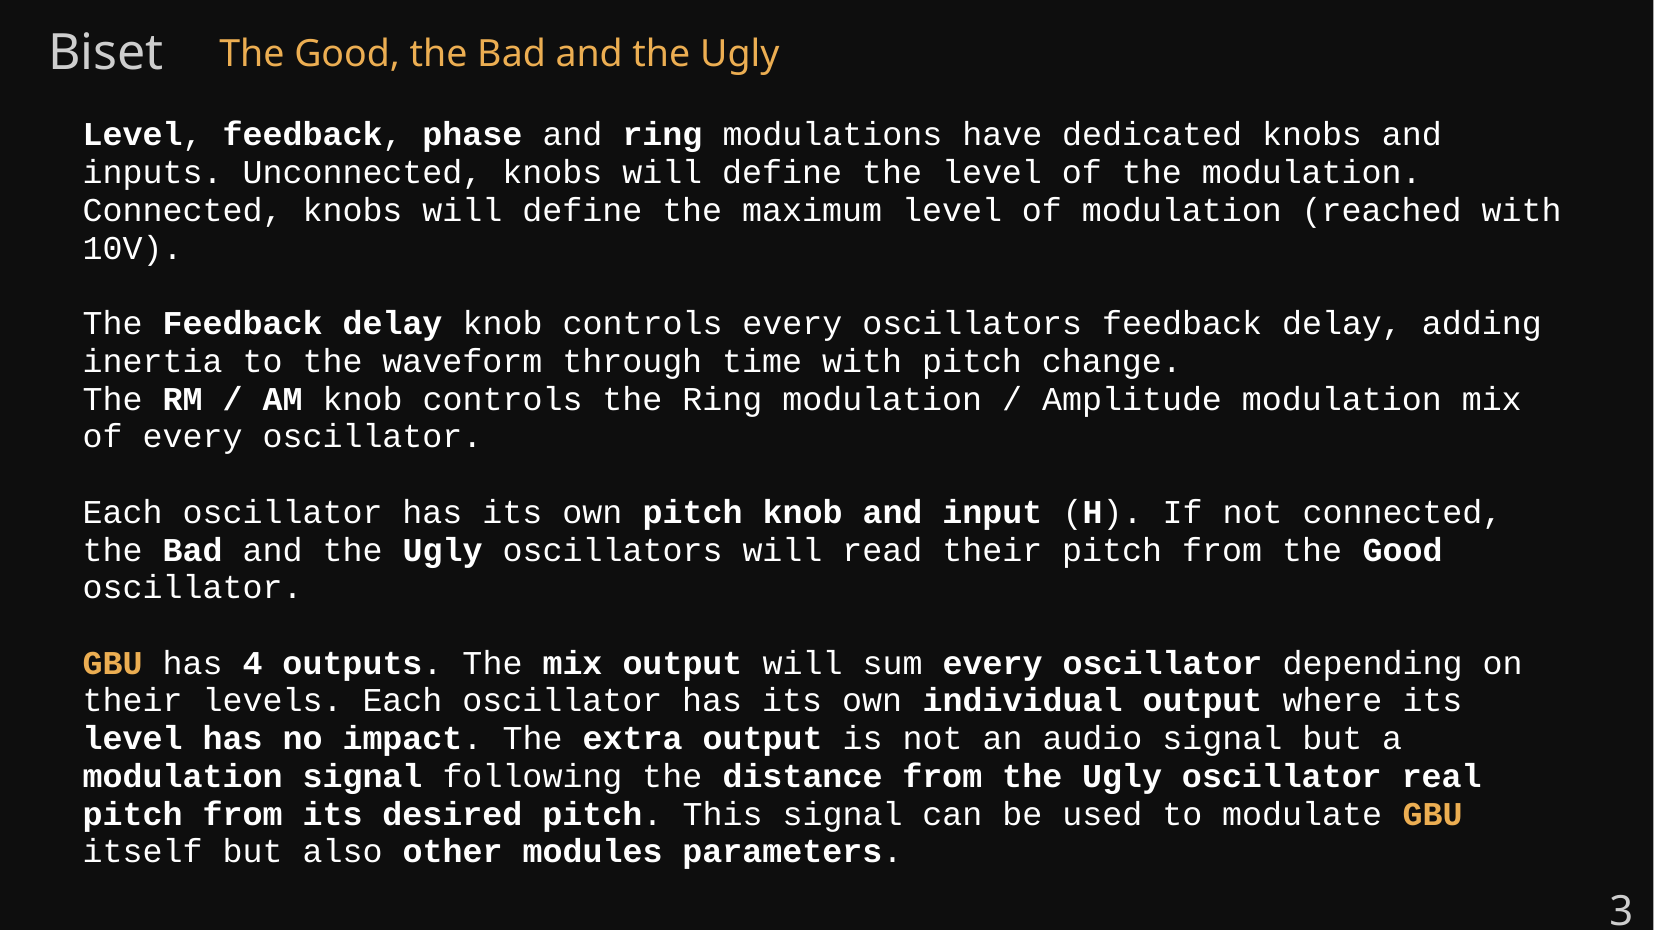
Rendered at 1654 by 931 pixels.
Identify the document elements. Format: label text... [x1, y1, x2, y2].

text_box The Good, the Bad and the Ugly [204, 19, 817, 125]
list Level, feedback, phase and ring modulations have dedicated knobs and inputs. Unconnected, knobs will define the level of the modulation. Connected, knobs will define the maximum level of modulation (reached with 10V). The Feedback delay knob controls every oscillators feedback delay, adding inertia to the waveform through time with pitch change. The RM / AM knob controls the Ring modulation / Amplitude modulation mix of every oscillator. Each oscillator has its own pitch knob and input (H). If not connected, the Bad and the Ugly oscillators will read their pitch from the Good oscillator. GBU has 4 outputs. The mix output will sum every oscillator depending on their levels. Each oscillator has its own individual output where its level has no impact. The extra output is not an audio signal but a modulation signal following the distance from the Ugly oscillator real pitch from its desired pitch. This signal can be used to modulate GBU itself but also other modules parameters. [82, 118, 1571, 886]
title Biset [5, 23, 207, 77]
text_box 3 [1594, 873, 1654, 931]
